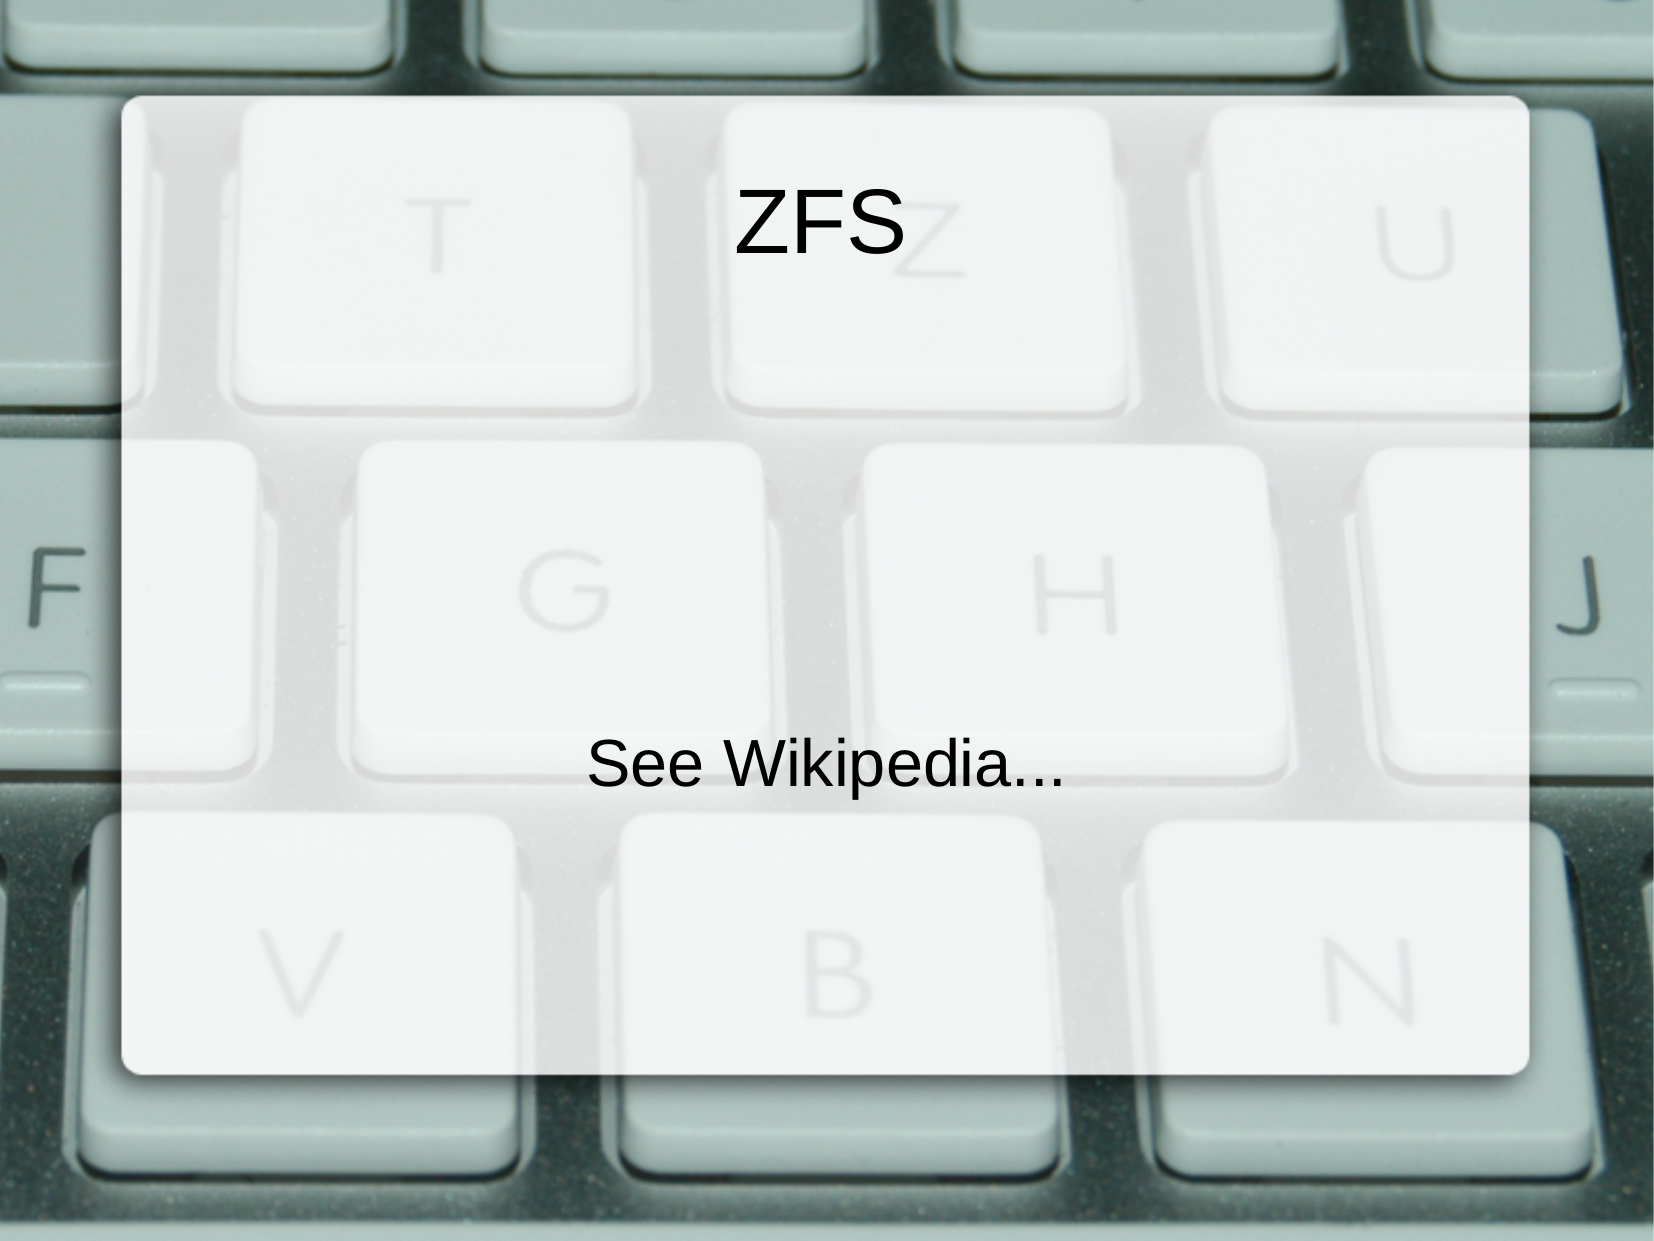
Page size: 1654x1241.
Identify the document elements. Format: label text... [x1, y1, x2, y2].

subtitle See Wikipedia... [147, 354, 1506, 1173]
title ZFS [135, 117, 1506, 325]
picture [0, 0, 1654, 1241]
